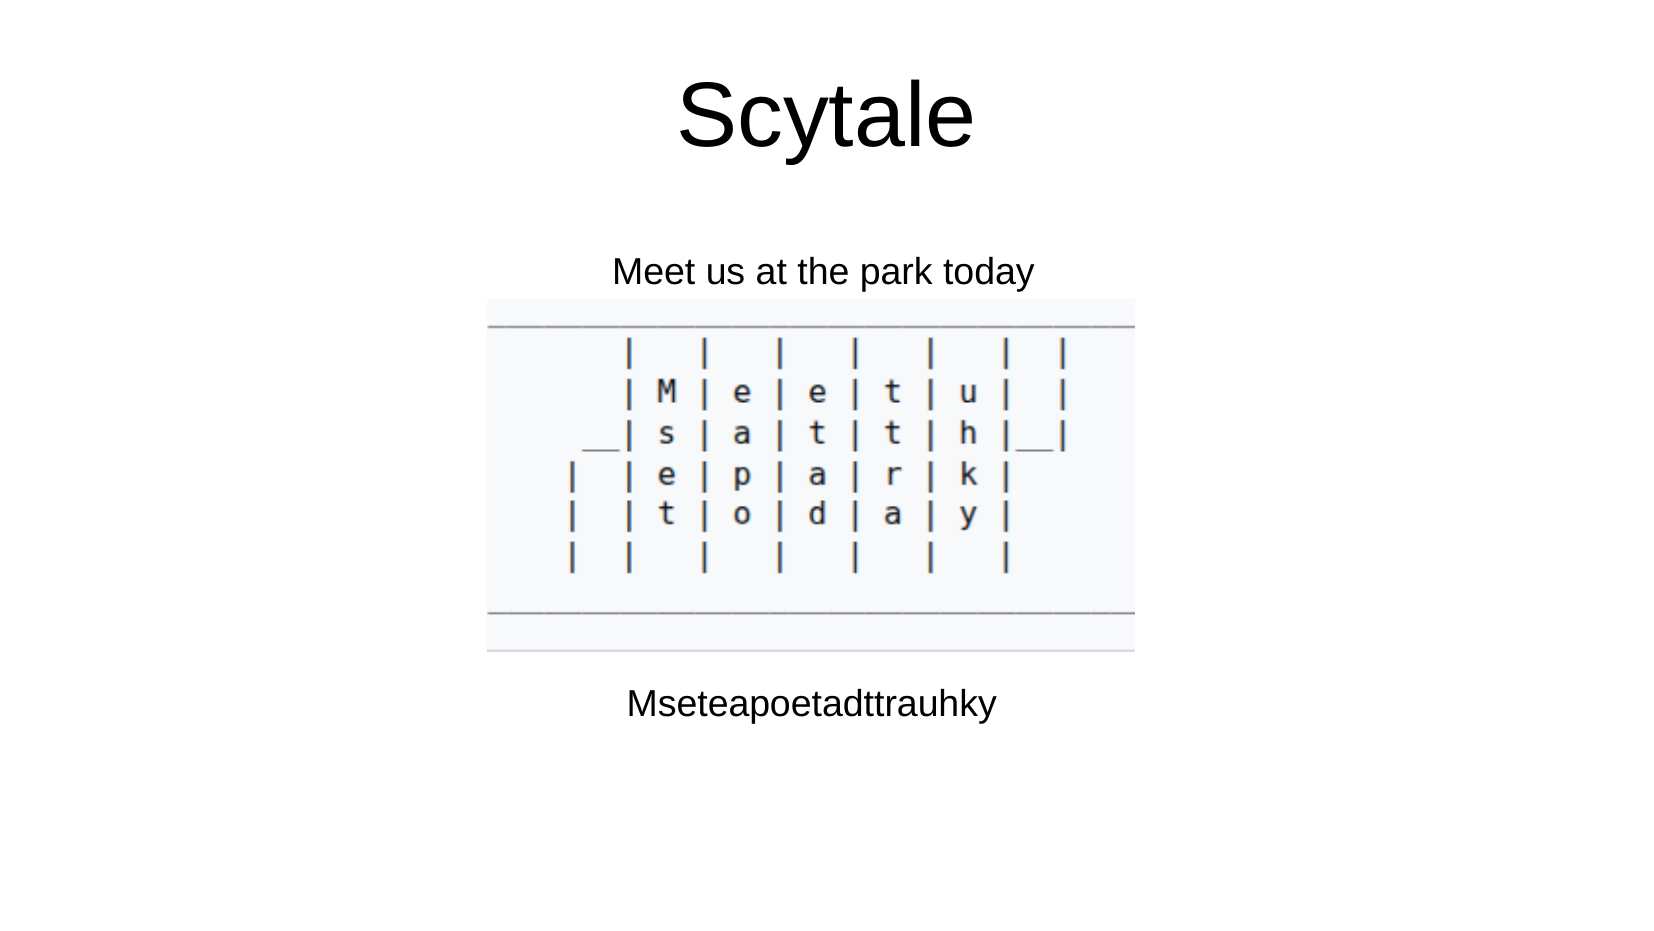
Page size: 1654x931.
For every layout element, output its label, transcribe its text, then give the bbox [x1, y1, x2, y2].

text_box Meet us at the park today [597, 243, 1051, 301]
text_box Mseteapoetadttrauhky [611, 675, 1013, 732]
title Scytale [82, 37, 1571, 193]
picture [487, 299, 1135, 652]
